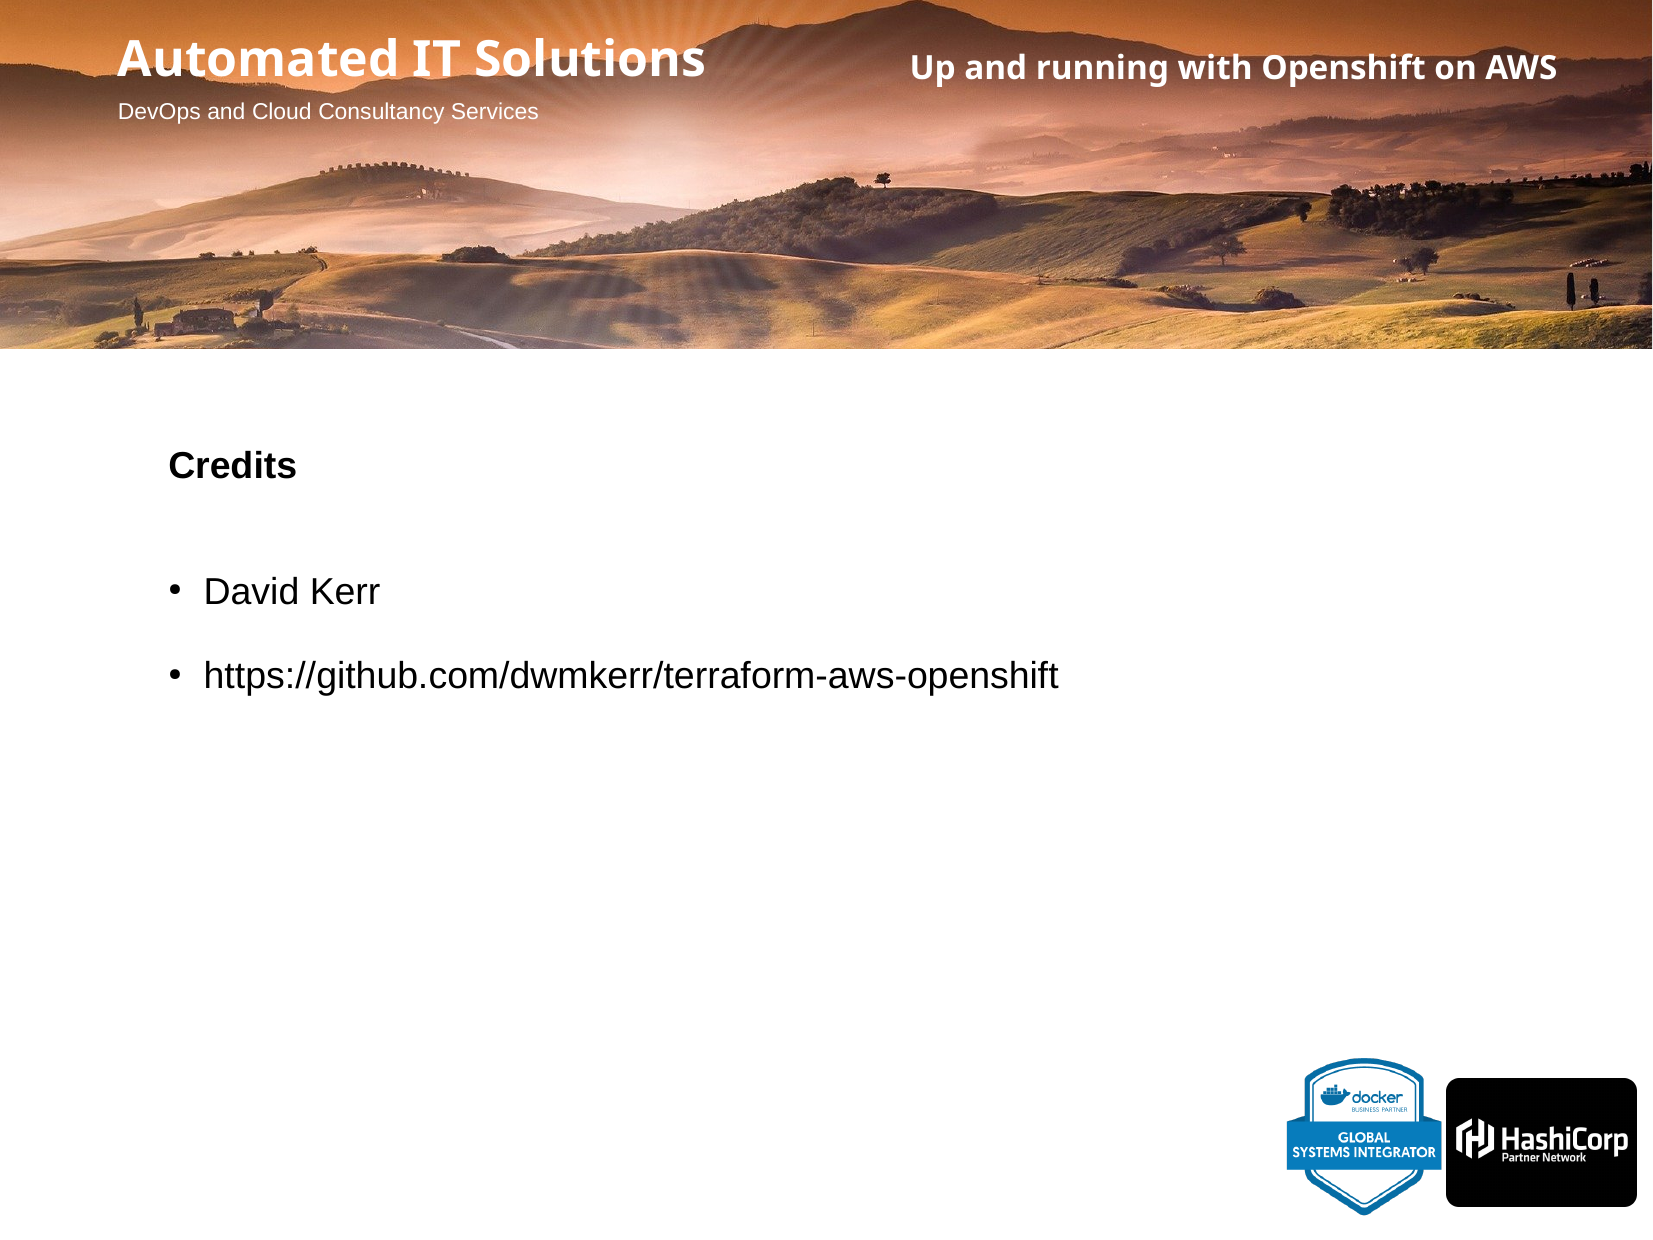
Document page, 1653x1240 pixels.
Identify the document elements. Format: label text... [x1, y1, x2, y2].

picture [1517, 1078, 1637, 1207]
picture [0, 0, 1653, 349]
text_box [94, 413, 1607, 1240]
text_box Up and running with Openshift on AWS [885, 46, 1582, 87]
text_box Credits David Kerr https://github.com/dwmkerr/terraform-aws-openshift [153, 437, 1489, 1016]
